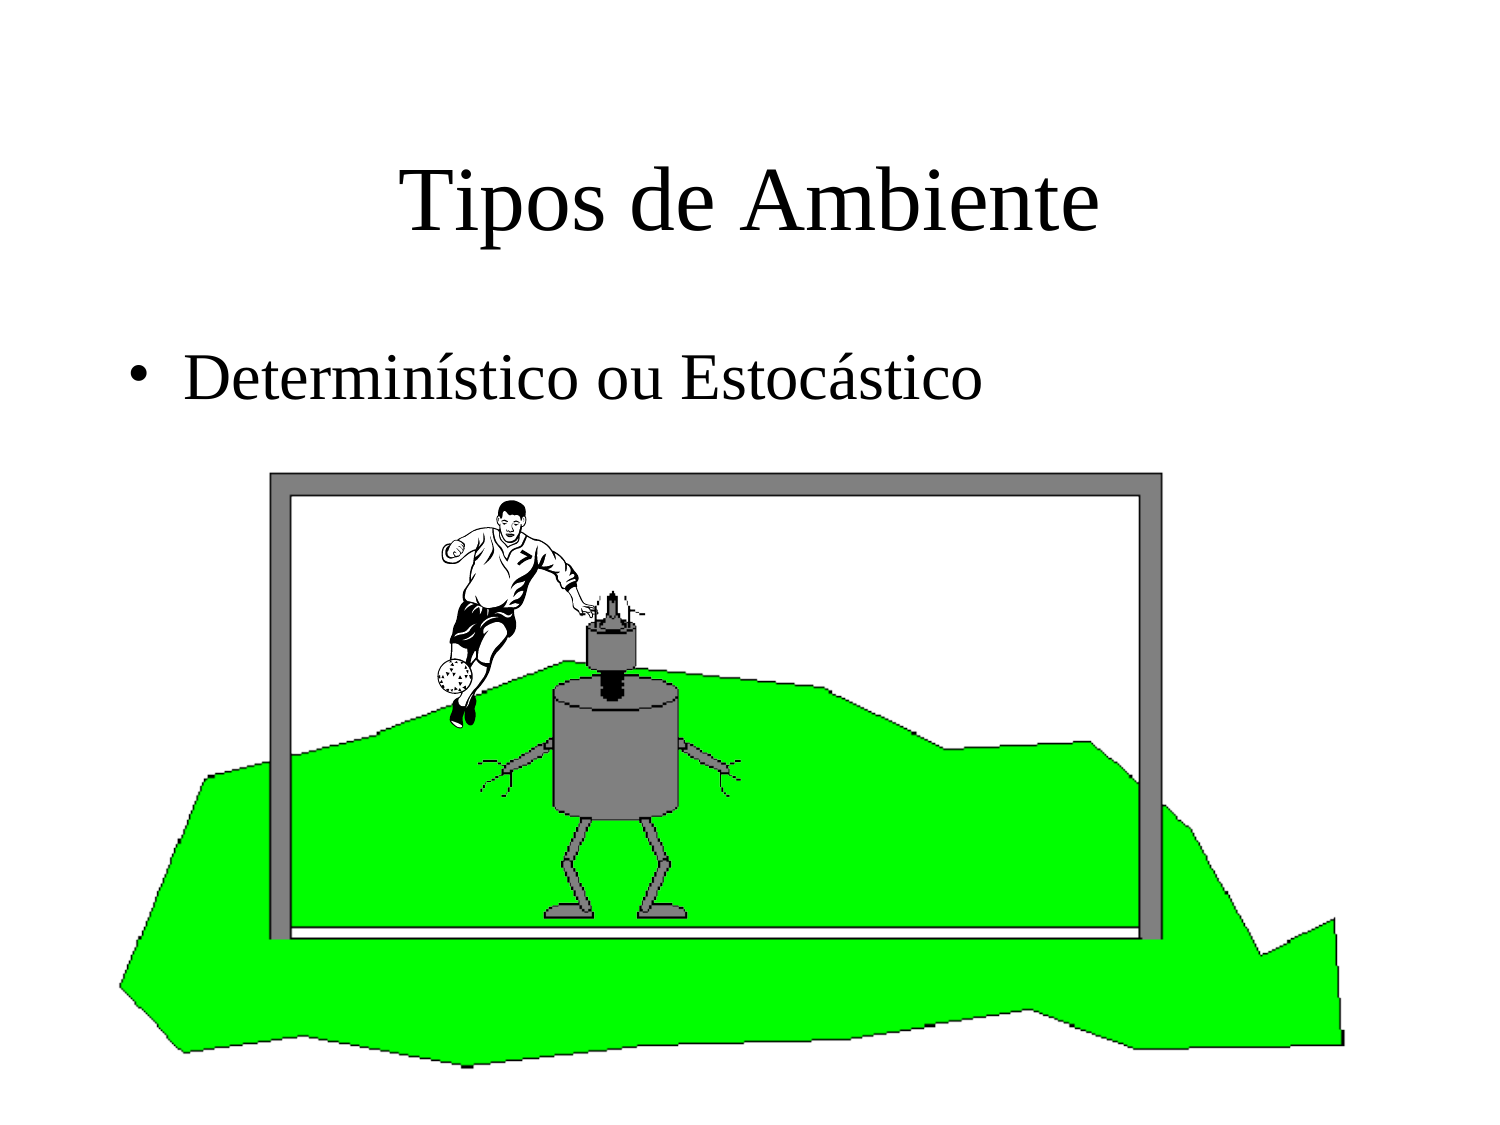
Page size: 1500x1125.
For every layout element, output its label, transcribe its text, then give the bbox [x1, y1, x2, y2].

picture [112, 469, 1351, 1075]
title Tipos de Ambiente [112, 99, 1388, 288]
list Determinístico ou Estocástico [112, 324, 1388, 451]
